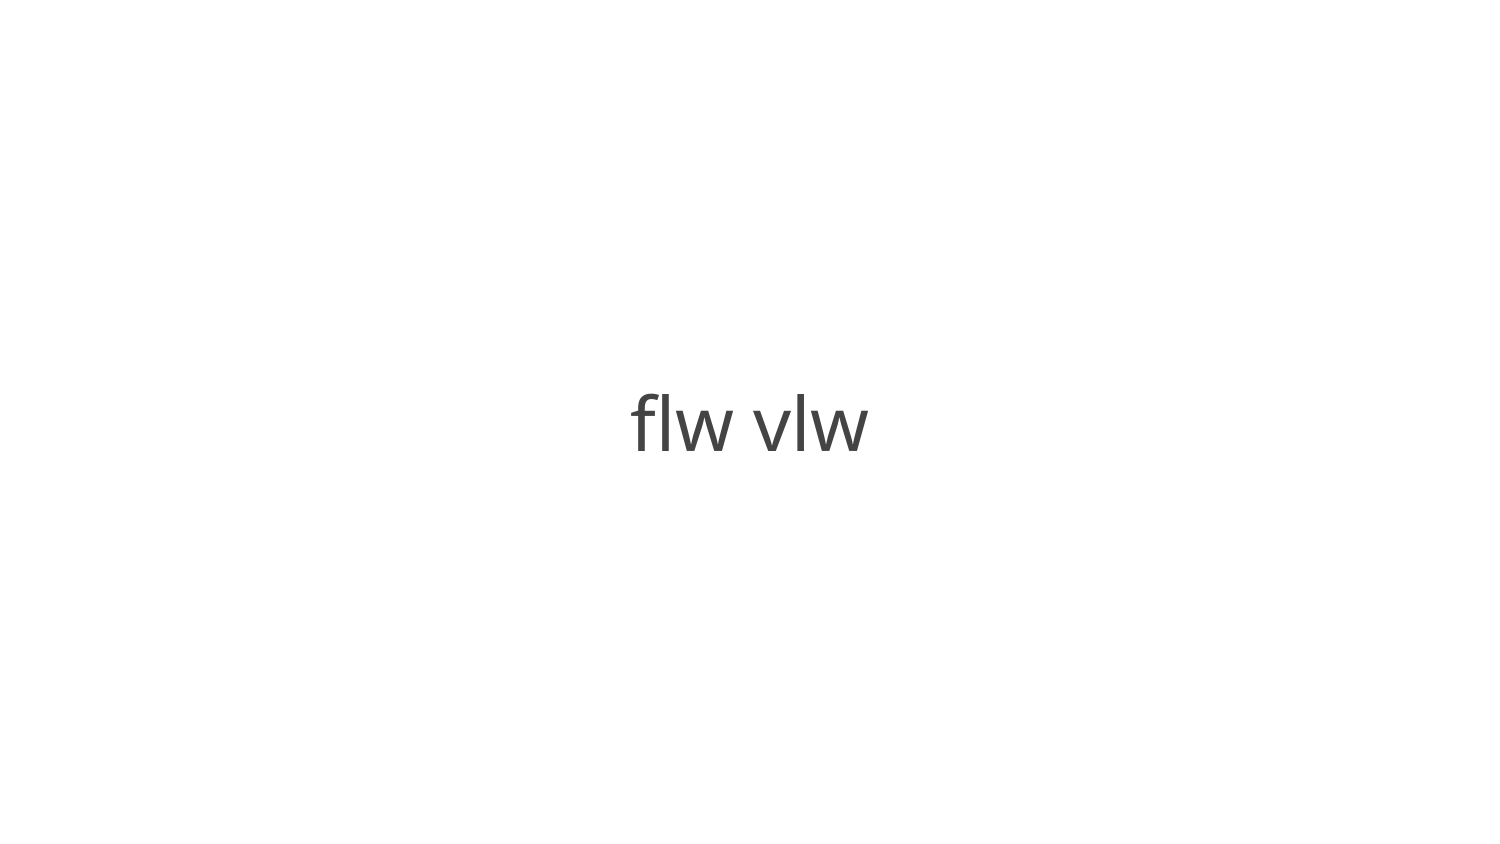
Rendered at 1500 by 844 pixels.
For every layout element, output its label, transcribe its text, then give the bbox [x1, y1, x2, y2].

title flw vlw [51, 352, 1449, 491]
